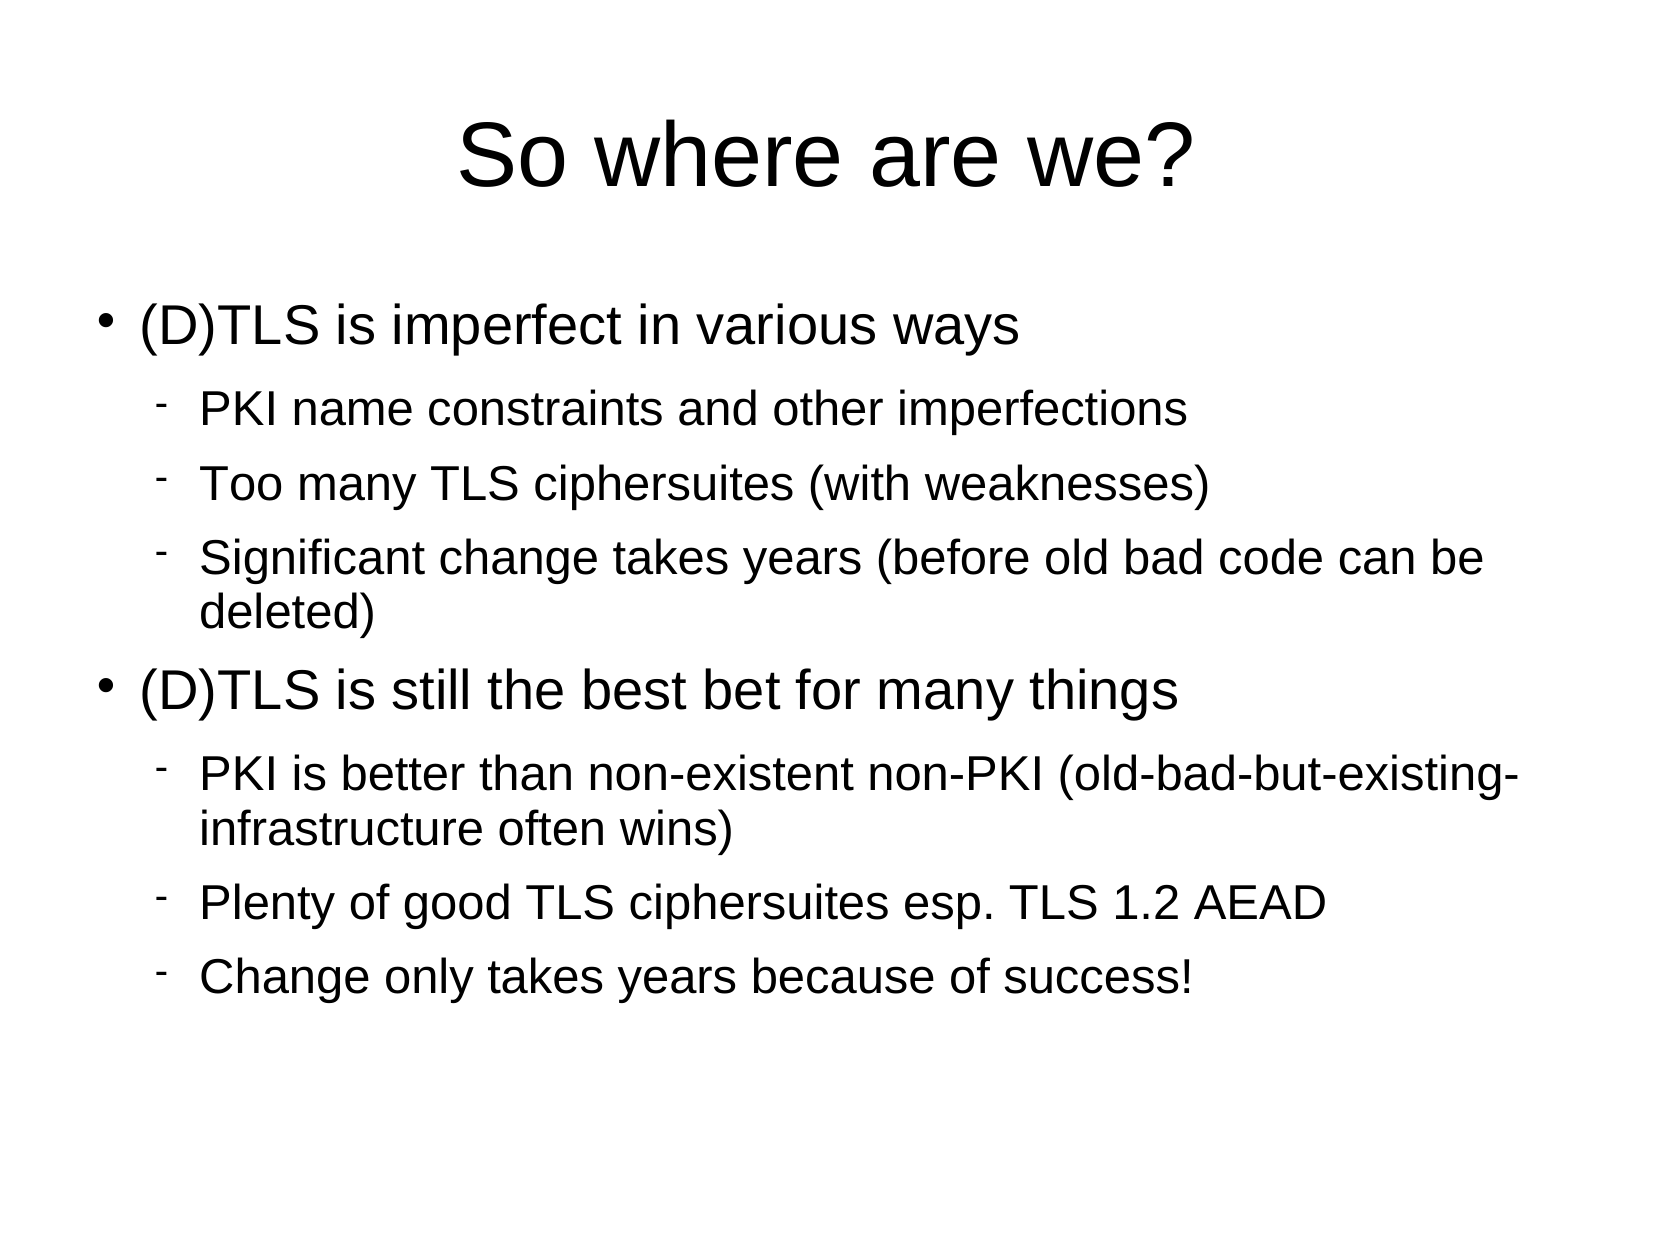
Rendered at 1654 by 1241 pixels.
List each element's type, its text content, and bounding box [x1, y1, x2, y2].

list (D)TLS is imperfect in various ways PKI name constraints and other imperfections Too many TLS ciphersuites (with weaknesses) Significant change takes years (before old bad code can be deleted) (D)TLS is still the best bet for many things PKI is better than non-existent non-PKI (old-bad-but-existing-infrastructure often wins) Plenty of good TLS ciphersuites esp. TLS 1.2 AEAD Change only takes years because of success! [82, 290, 1538, 1010]
title So where are we? [82, 49, 1571, 257]
